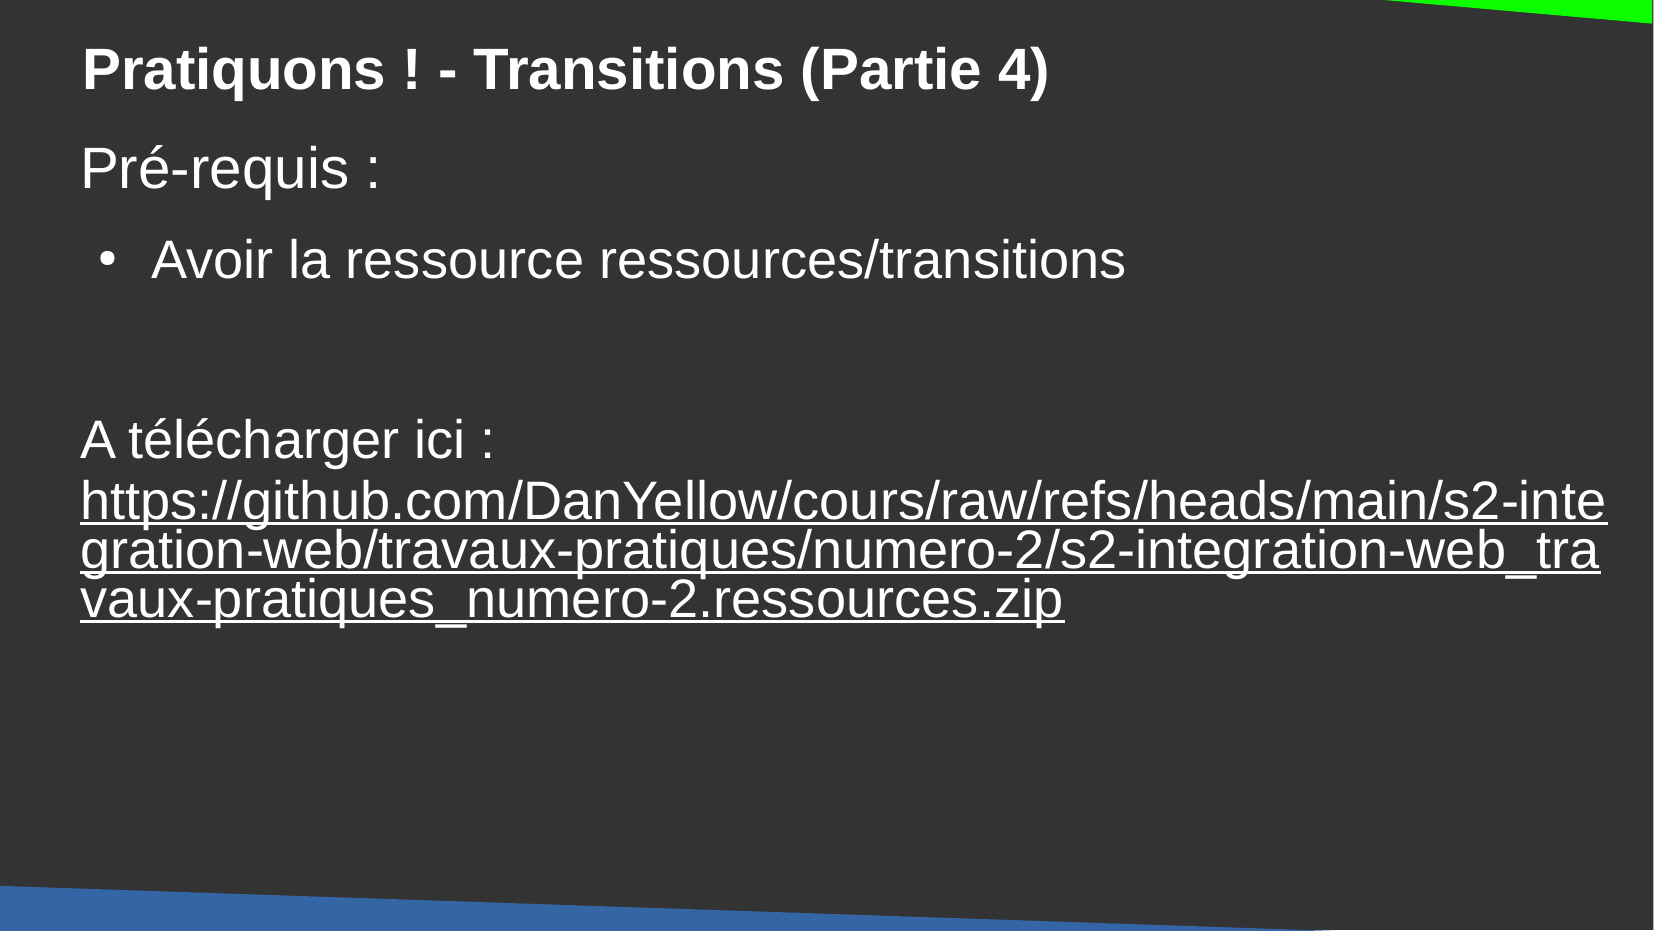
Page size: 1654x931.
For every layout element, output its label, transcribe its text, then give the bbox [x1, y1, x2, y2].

text_box [1383, 0, 1653, 24]
text_box [0, 885, 1337, 931]
title Pratiquons ! - Transitions (Partie 4) [82, 37, 1571, 114]
list Pré-requis : Avoir la ressource ressources/transitions A télécharger ici : https://github.com/DanYellow/cours/raw/refs/heads/main/s2-integration-web/travaux-pratiques/numero-2/s2-integration-web_travaux-pratiques_numero-2.ressources.zip [80, 135, 1620, 721]
